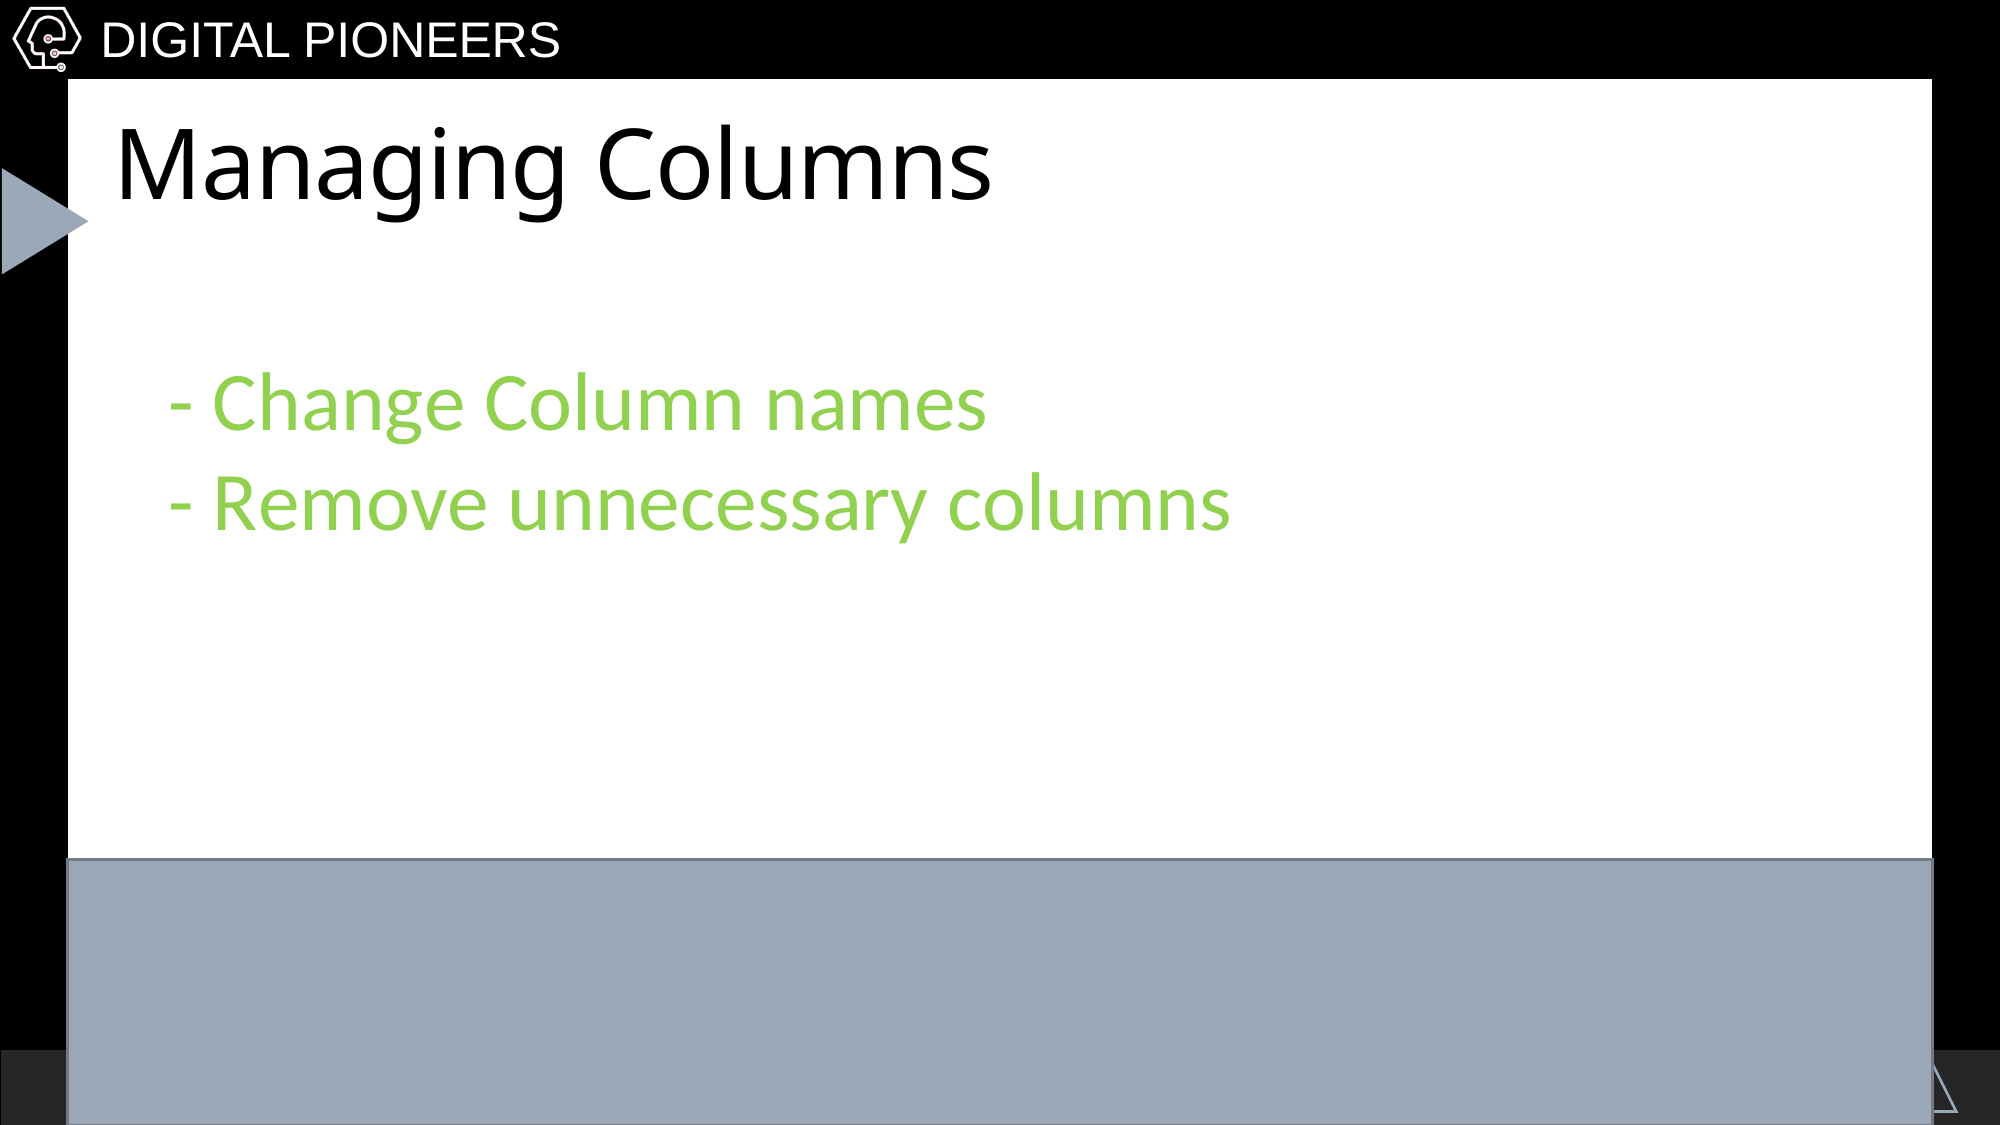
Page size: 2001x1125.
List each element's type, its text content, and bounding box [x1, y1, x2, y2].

text_box [68, 860, 1933, 1125]
title Managing Columns [98, 93, 1813, 243]
text_box DIGITAL PIONEERS [85, 0, 596, 76]
text_box - Change Column names - Remove unnecessary columns [153, 339, 1537, 759]
picture [7, 5, 85, 73]
